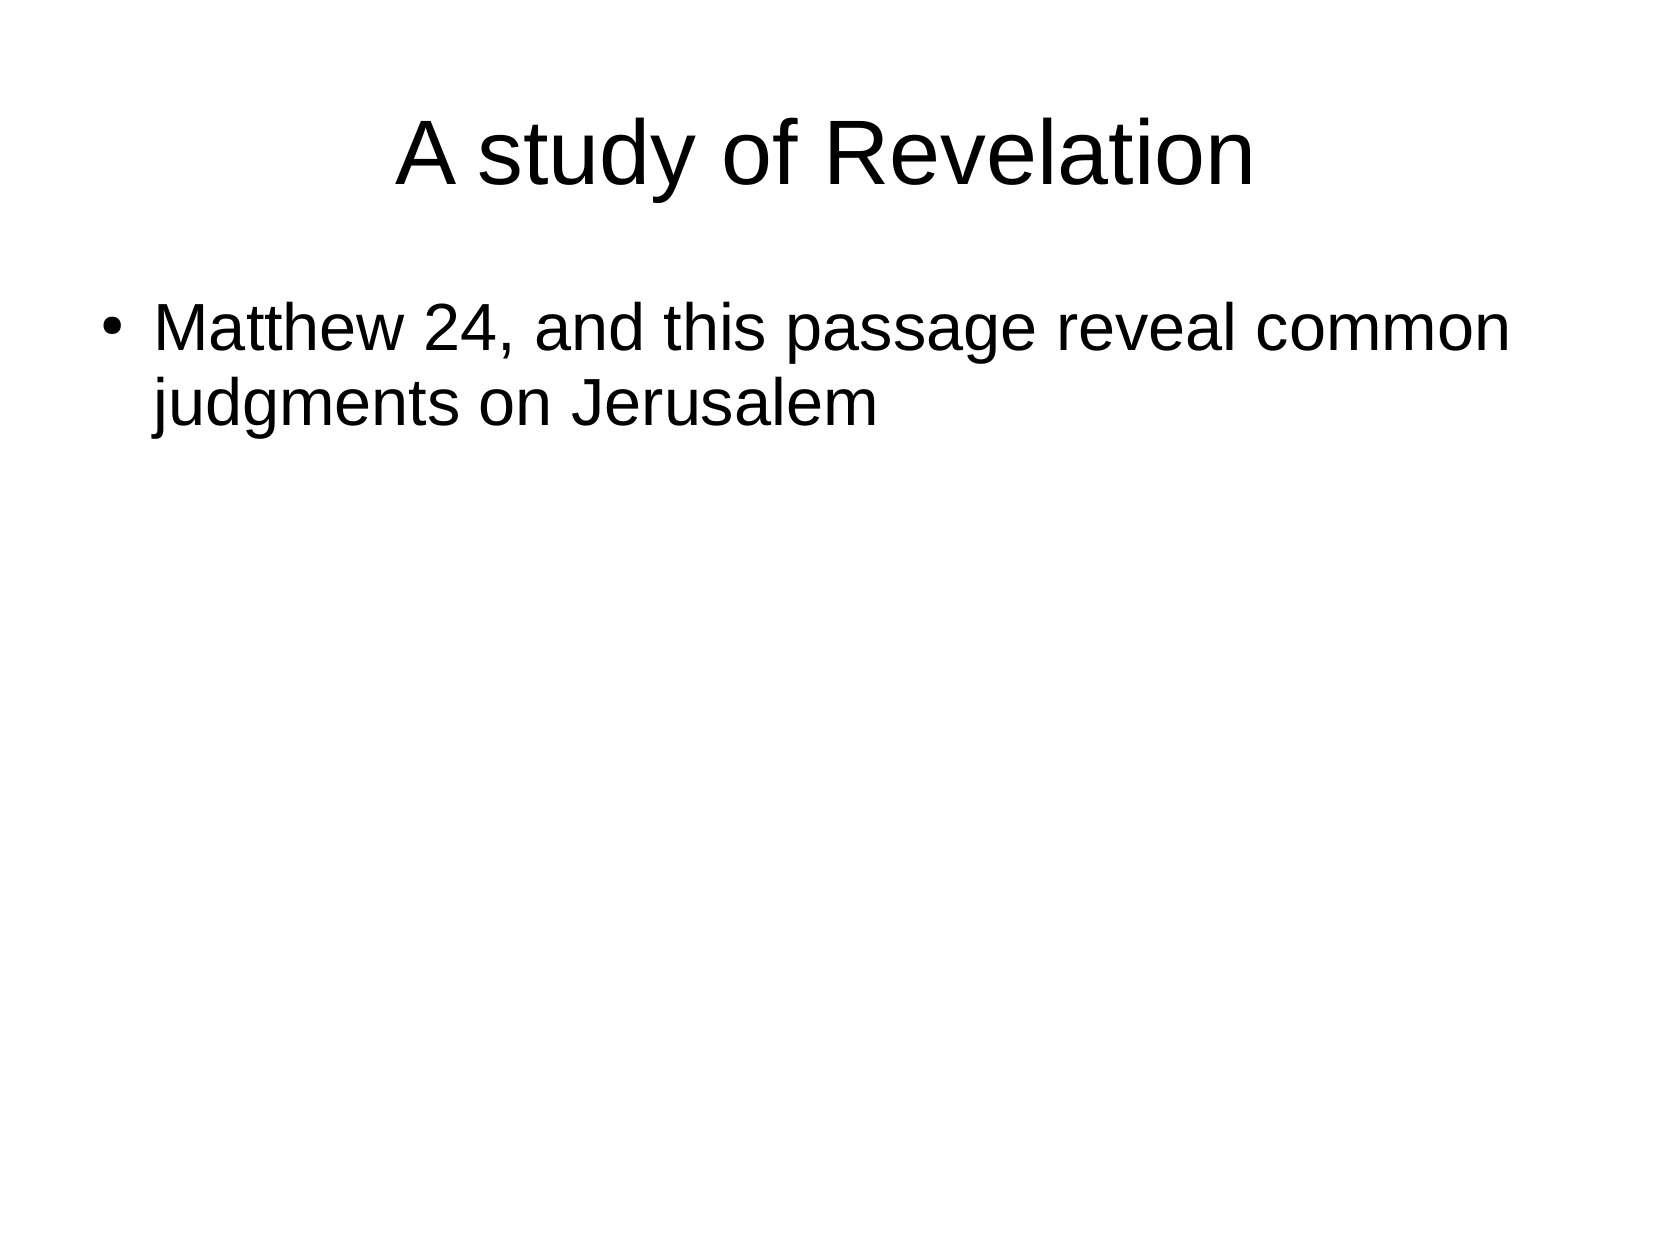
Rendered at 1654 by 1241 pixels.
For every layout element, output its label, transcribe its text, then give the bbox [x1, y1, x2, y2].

list Matthew 24, and this passage reveal common judgments on Jerusalem [82, 290, 1571, 1010]
title A study of Revelation [82, 49, 1571, 257]
